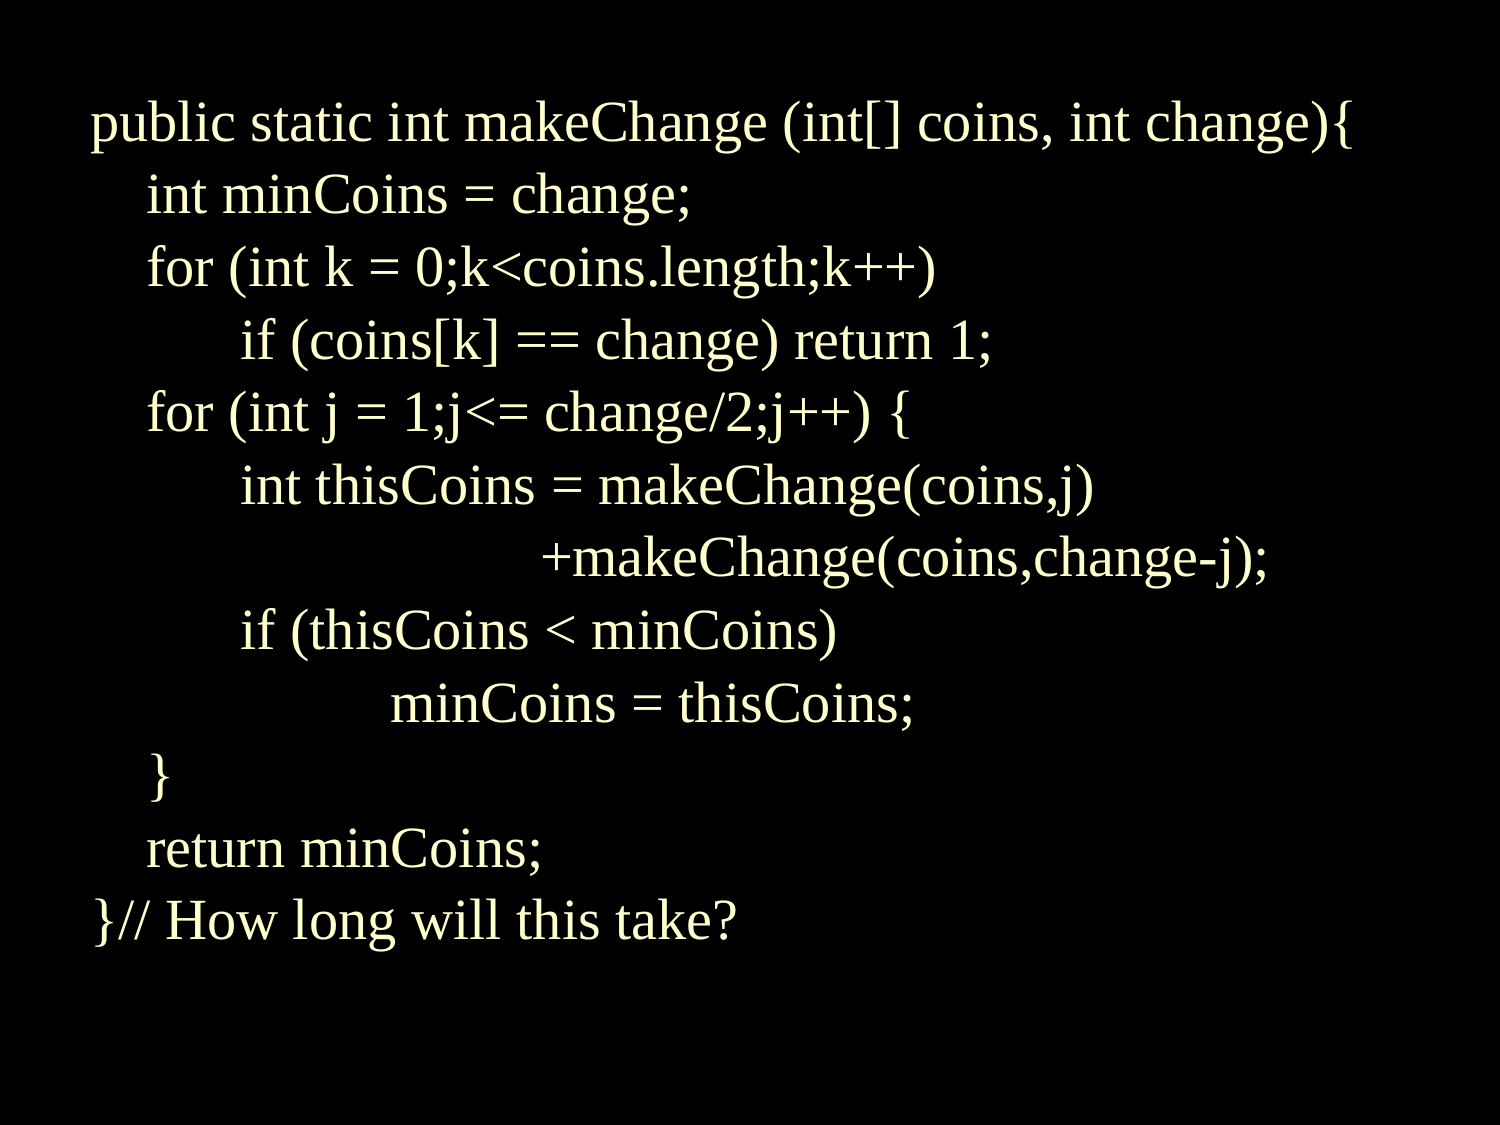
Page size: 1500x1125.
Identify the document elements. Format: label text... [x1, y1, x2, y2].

list public static int makeChange (int[] coins, int change){ int minCoins = change; for (int k = 0;k<coins.length;k++) if (coins[k] == change) return 1; for (int j = 1;j<= change/2;j++) { int thisCoins = makeChange(coins,j) +makeChange(coins,change-j); if (thisCoins < minCoins) minCoins = thisCoins; } return minCoins; }// How long will this take? [75, 87, 1482, 1026]
